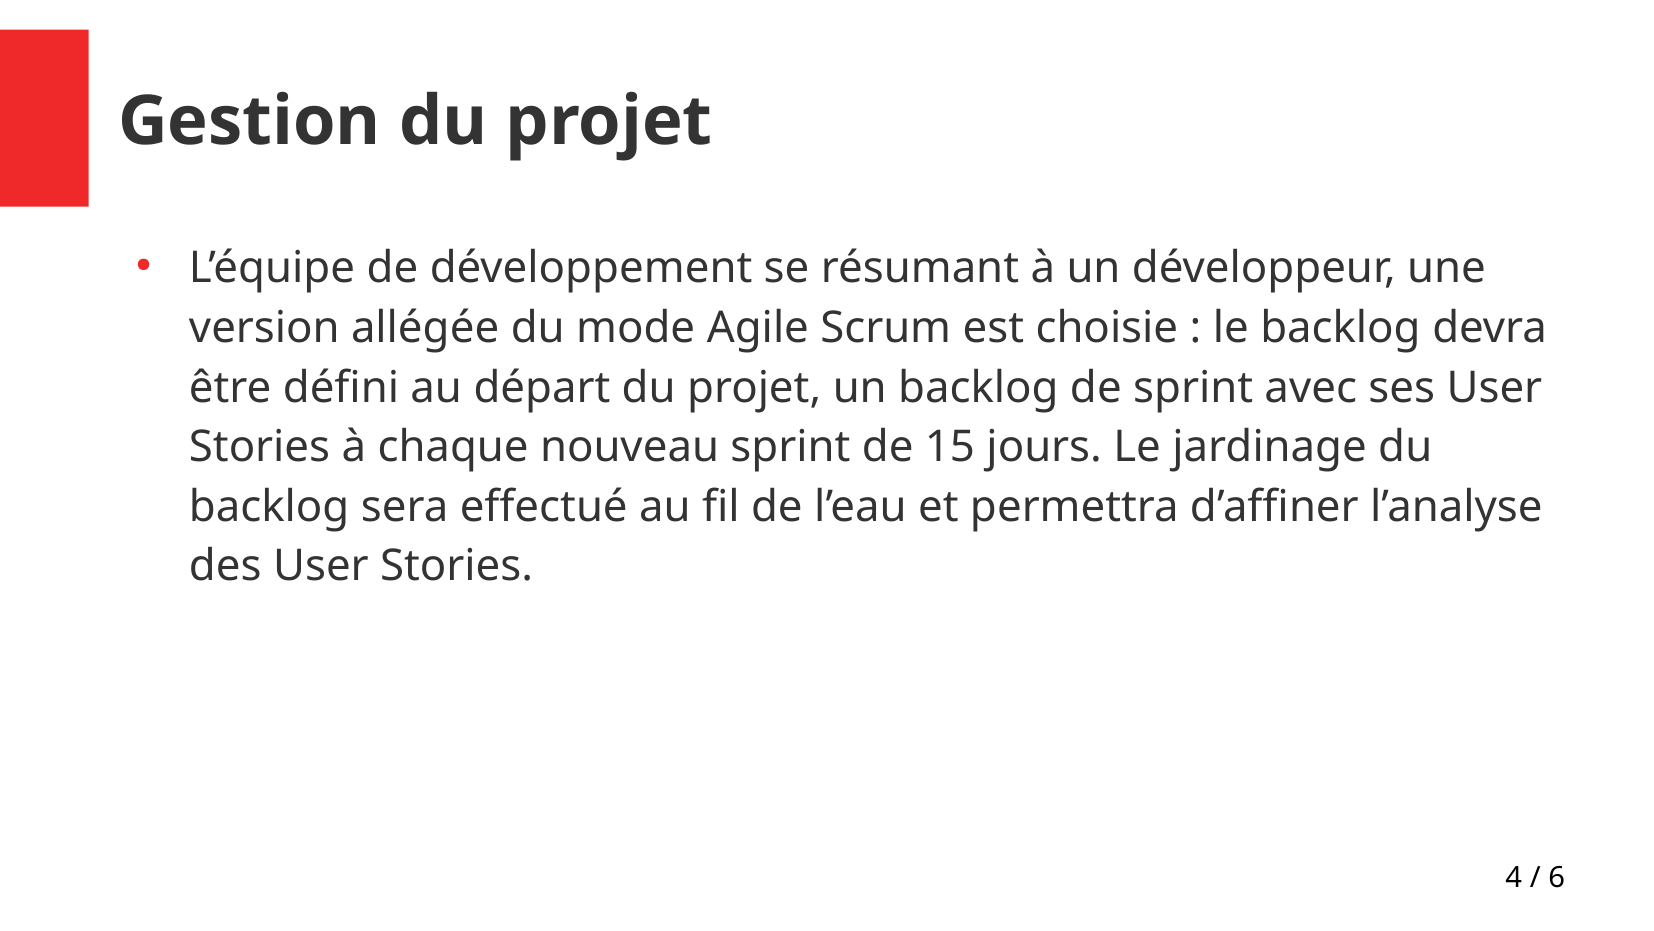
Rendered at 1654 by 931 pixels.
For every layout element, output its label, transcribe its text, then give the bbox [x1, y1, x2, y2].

title Gestion du projet [118, 29, 1595, 207]
list L’équipe de développement se résumant à un développeur, une version allégée du mode Agile Scrum est choisie : le backlog devra être défini au départ du projet, un backlog de sprint avec ses User Stories à chaque nouveau sprint de 15 jours. Le jardinage du backlog sera effectué au fil de l’eau et permettra d’affiner l’analyse des User Stories. [118, 236, 1595, 798]
